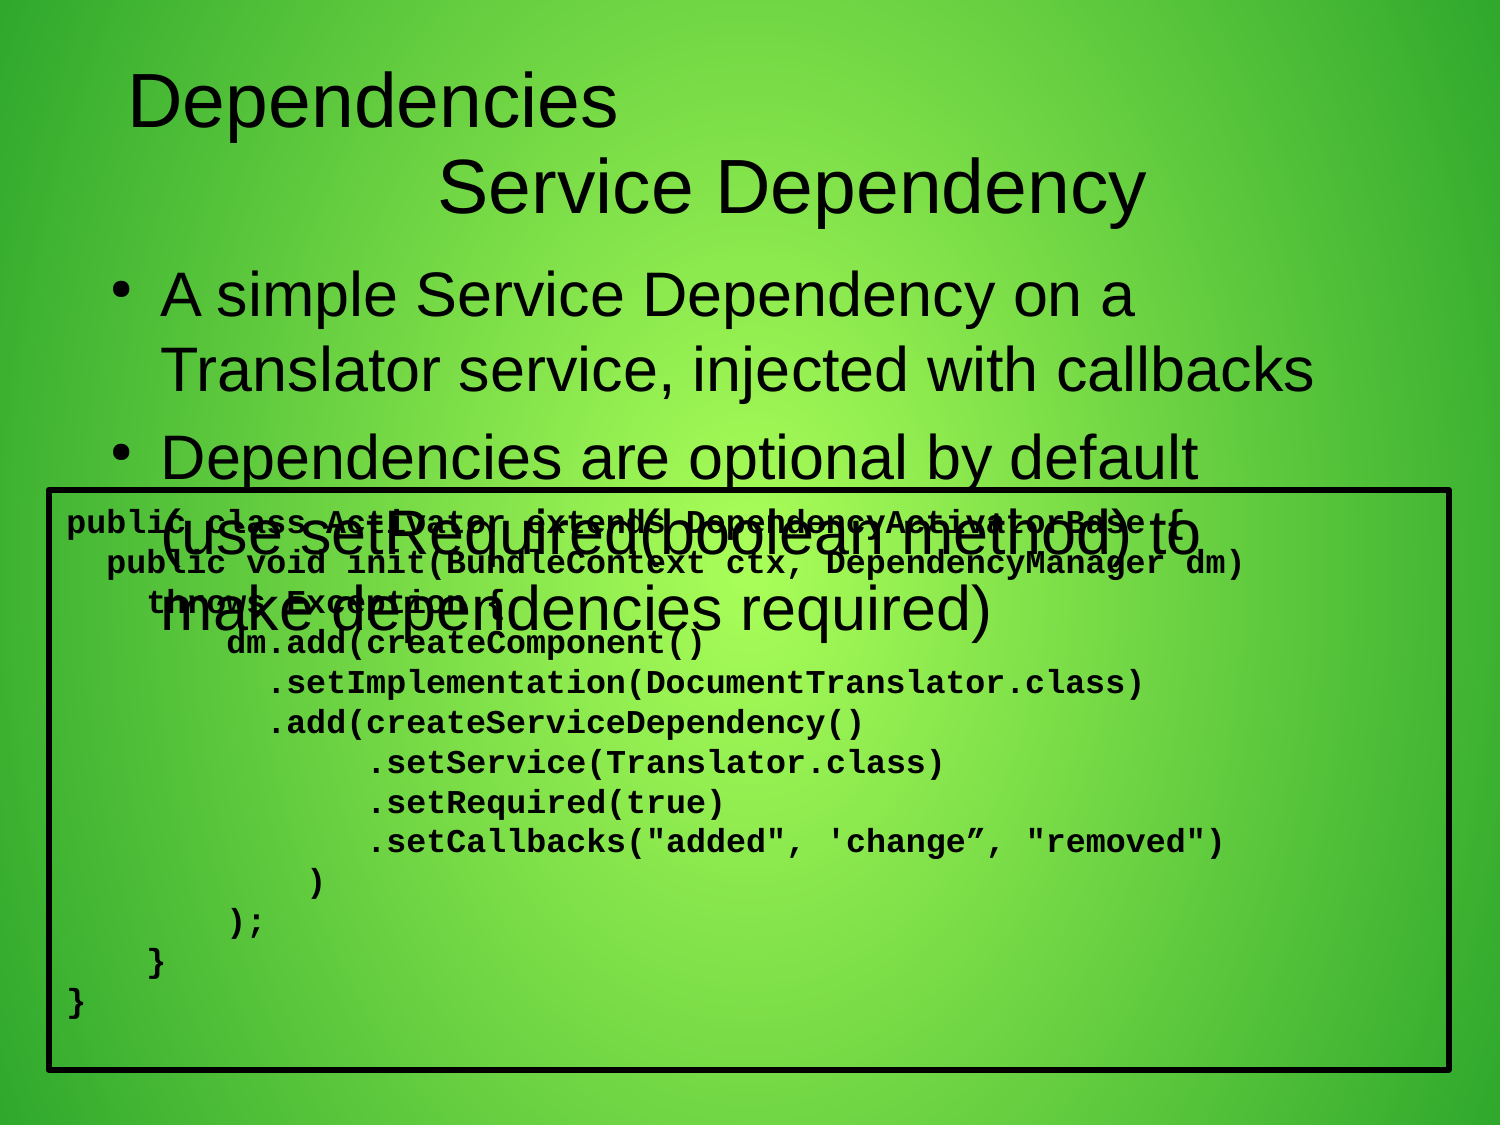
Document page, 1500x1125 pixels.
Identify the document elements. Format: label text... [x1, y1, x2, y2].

list A simple Service Dependency on a Translator service, injected with callbacks Dependencies are optional by default (use setRequired(boolean method) to make dependencies required) [78, 245, 1354, 523]
text_box public class Activator extends DependencyActivatorBase { public void init(BundleContext ctx, DependencyManager dm) throws Exception { dm.add(createComponent() .setImplementation(DocumentTranslator.class) .add(createServiceDependency() .setService(Translator.class) .setRequired(true) .setCallbacks("added", 'change”, "removed") ) ); } } [48, 489, 1449, 1070]
title Dependencies Service Dependency [112, 42, 1388, 246]
